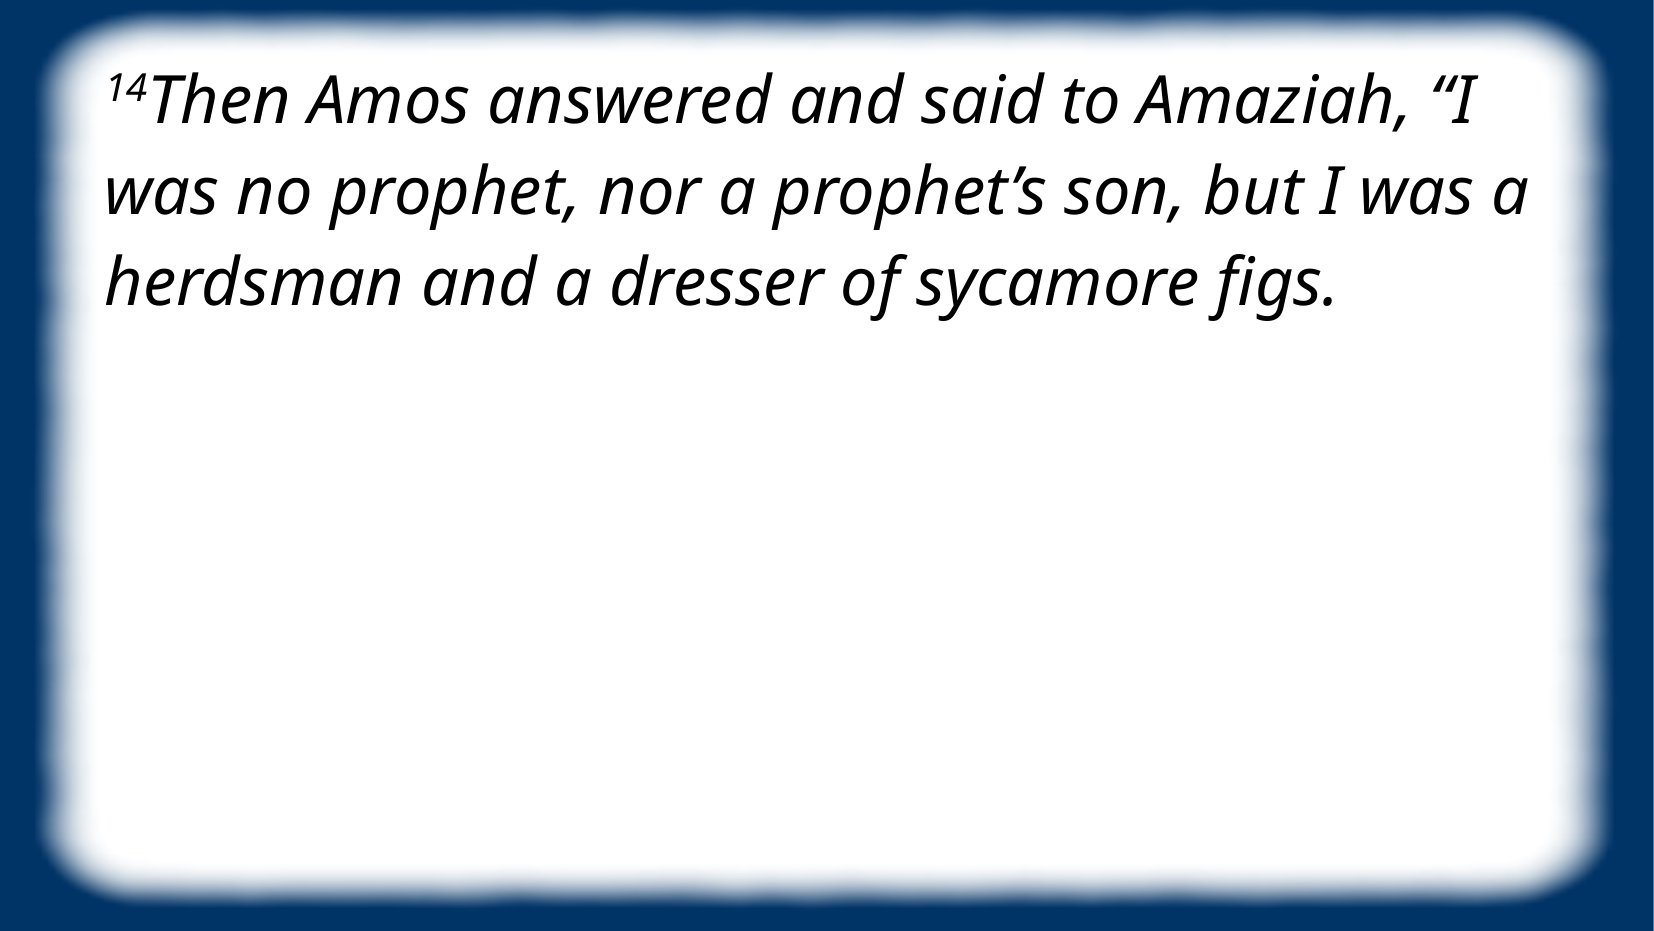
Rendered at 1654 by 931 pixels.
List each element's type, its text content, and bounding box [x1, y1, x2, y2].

picture [0, 0, 1654, 931]
text_box 14Then Amos answered and said to Amaziah, “I was no prophet, nor a prophet’s son, but I was a herdsman and a dresser of sycamore figs. [90, 45, 1561, 331]
